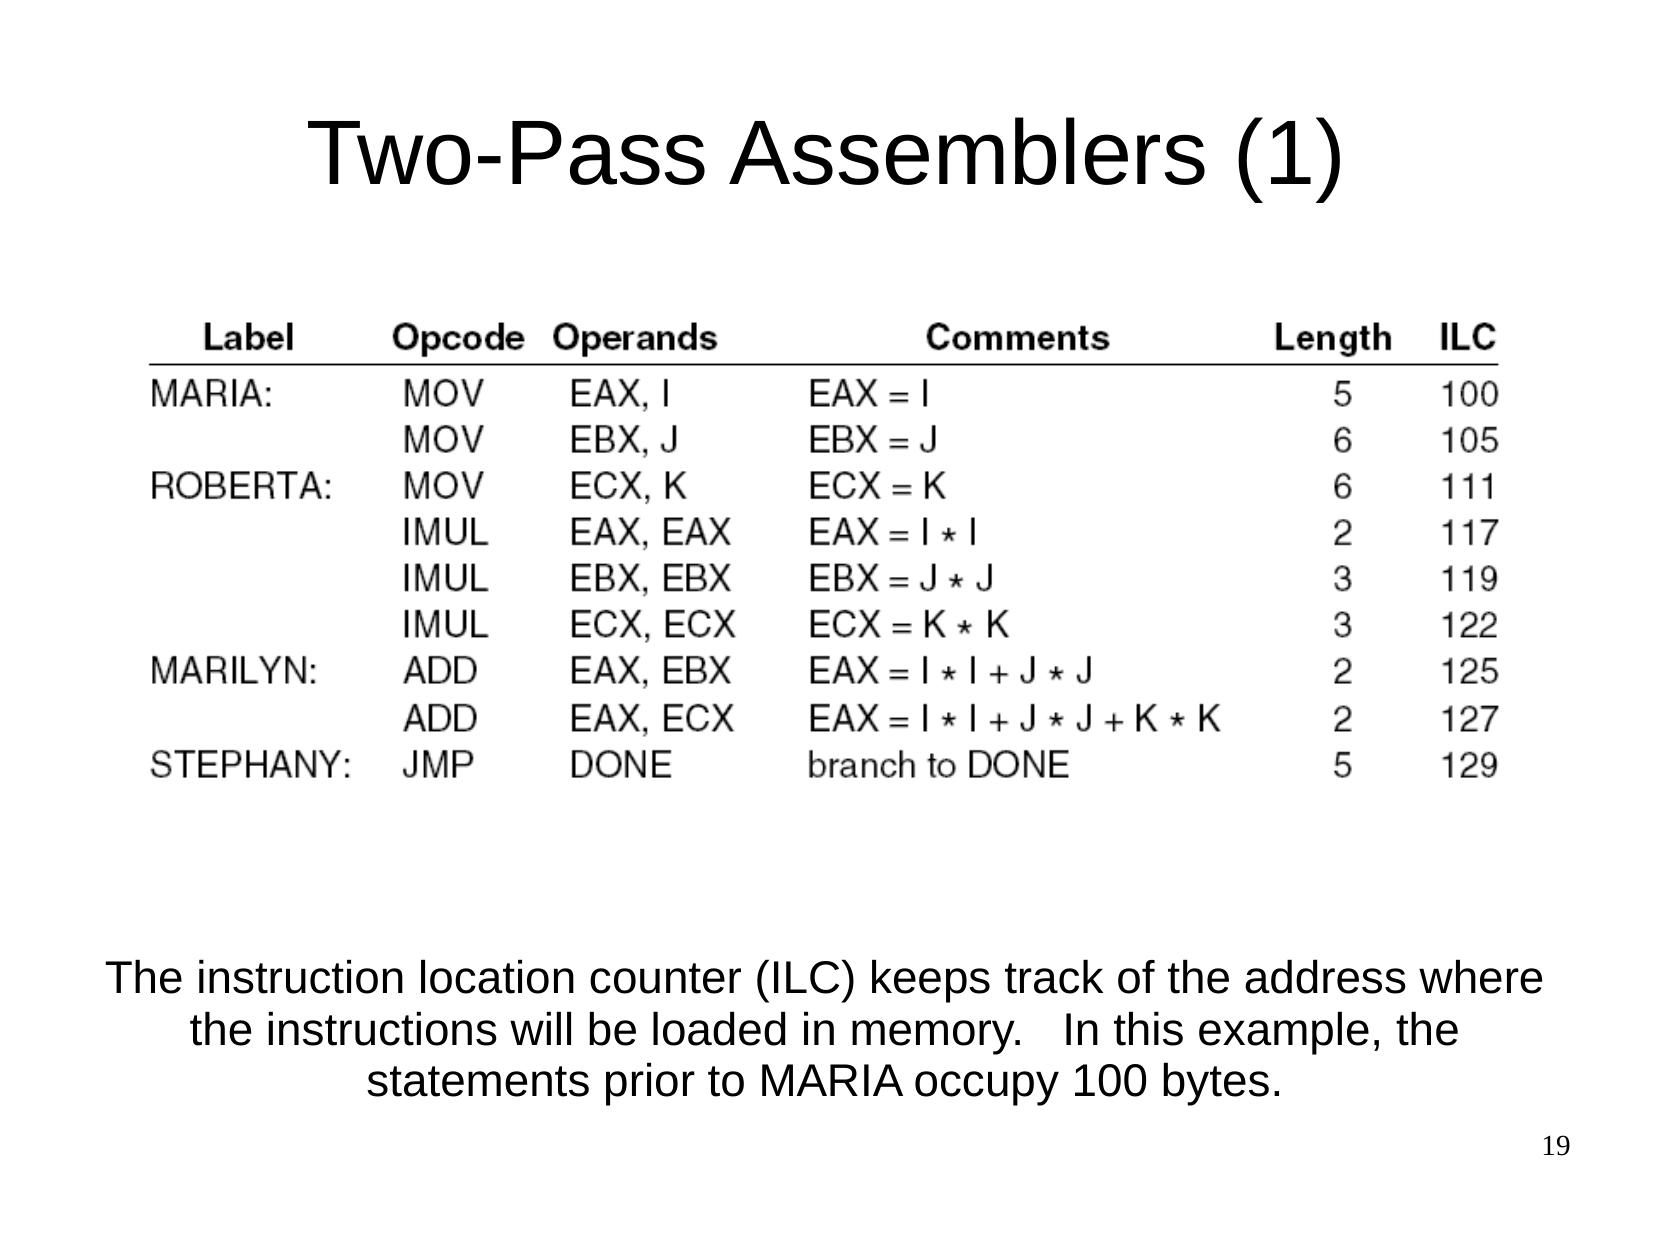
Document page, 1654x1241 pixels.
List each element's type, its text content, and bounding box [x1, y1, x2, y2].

picture [117, 299, 1543, 807]
title Two-Pass Assemblers (1) [82, 49, 1571, 257]
text_box The instruction location counter (ILC) keeps track of the address where the instructions will be loaded in memory. In this example, the statements prior to MARIA occupy 100 bytes. [90, 945, 1589, 1141]
